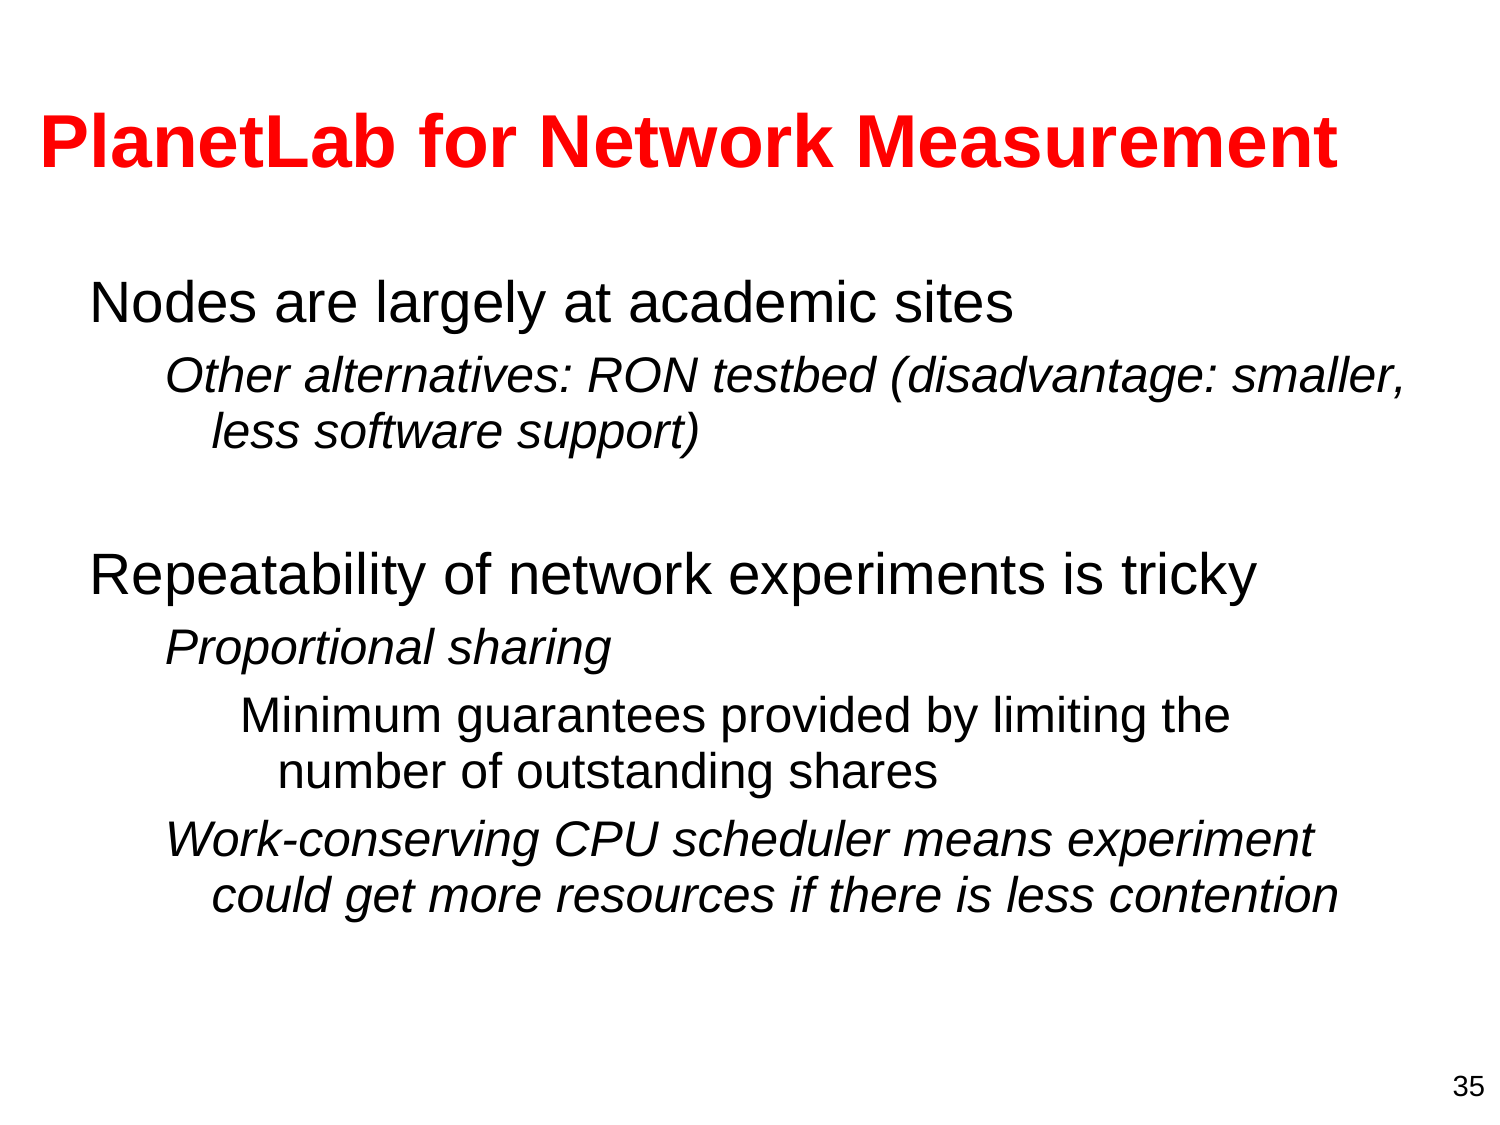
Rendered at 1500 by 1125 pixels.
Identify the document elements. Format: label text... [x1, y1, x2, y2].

list Nodes are largely at academic sites Other alternatives: RON testbed (disadvantage: smaller, less software support) Repeatability of network experiments is tricky Proportional sharing Minimum guarantees provided by limiting the number of outstanding shares Work-conserving CPU scheduler means experiment could get more resources if there is less contention [75, 262, 1426, 1073]
title PlanetLab for Network Measurement [24, 47, 1463, 236]
